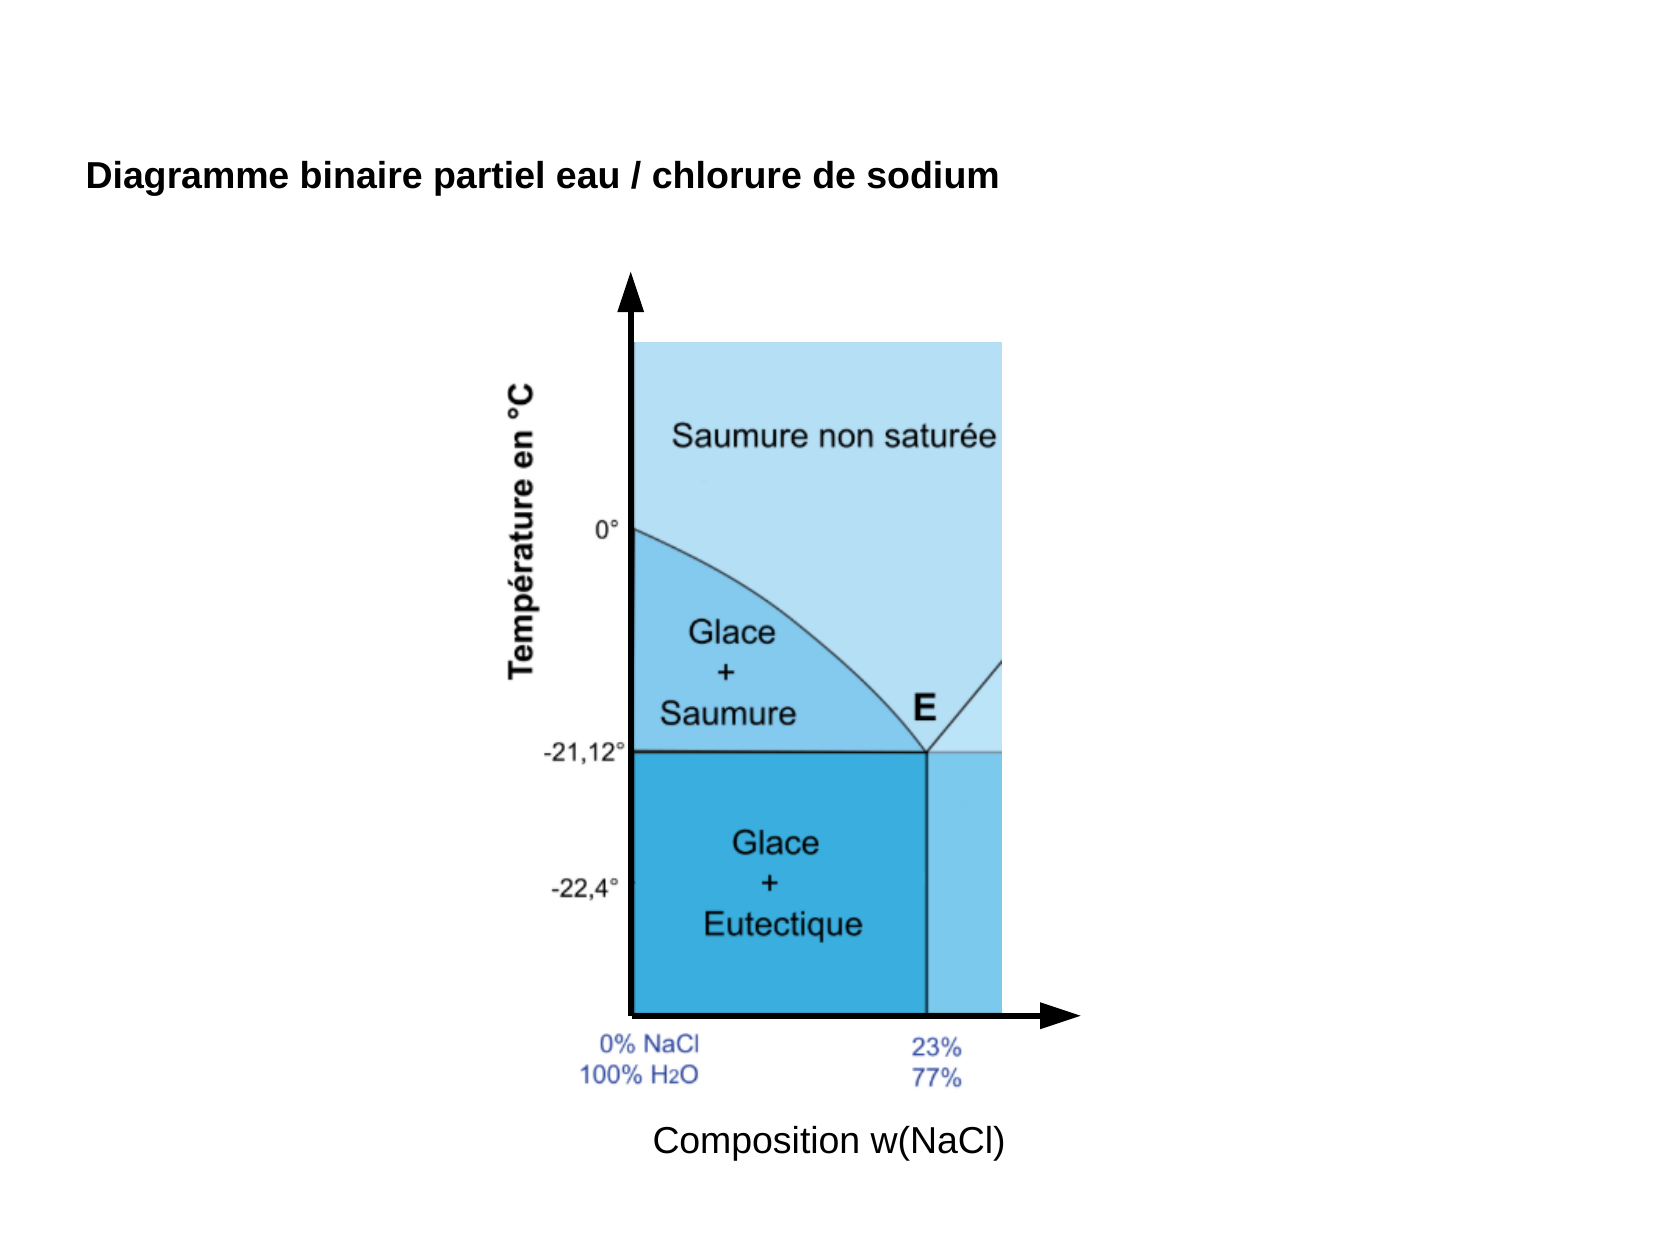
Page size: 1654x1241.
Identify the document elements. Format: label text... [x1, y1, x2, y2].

picture [507, 342, 1002, 1093]
text_box Composition w(NaCl) [637, 1112, 1028, 1170]
picture [634, 342, 1002, 1013]
text_box Diagramme binaire partiel eau / chlorure de sodium [70, 147, 1465, 207]
